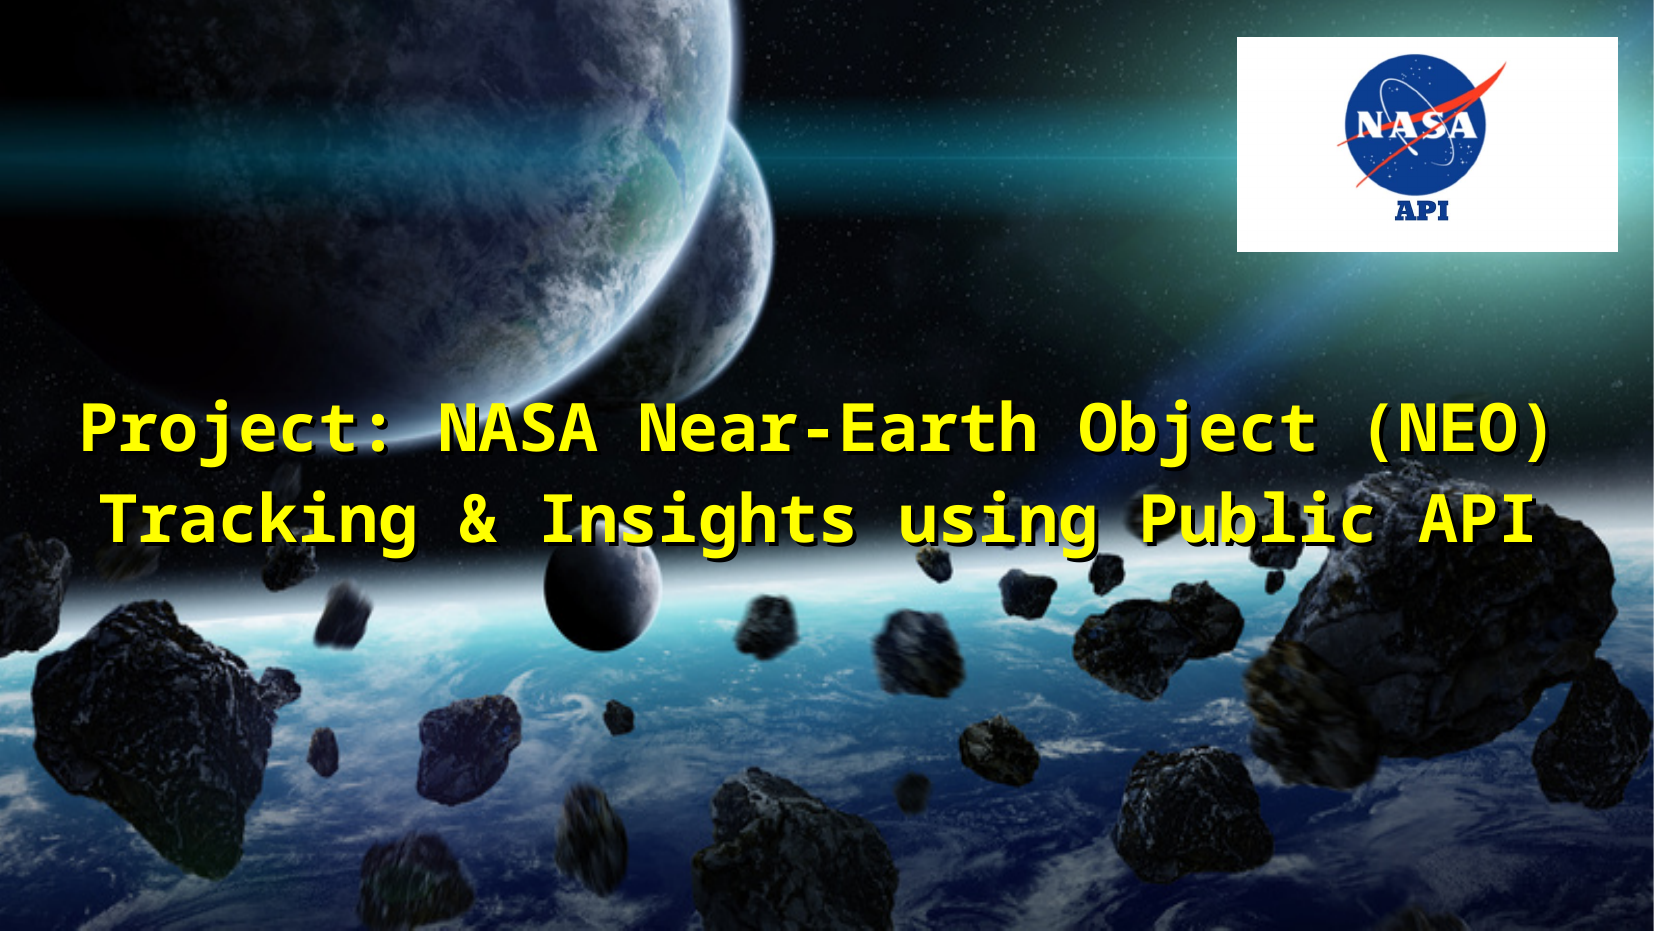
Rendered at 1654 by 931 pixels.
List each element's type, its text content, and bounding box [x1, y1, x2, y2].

title Project: NASA Near-Earth Object (NEO) Tracking & Insights using Public API [74, 393, 1563, 549]
picture [0, 0, 1654, 931]
